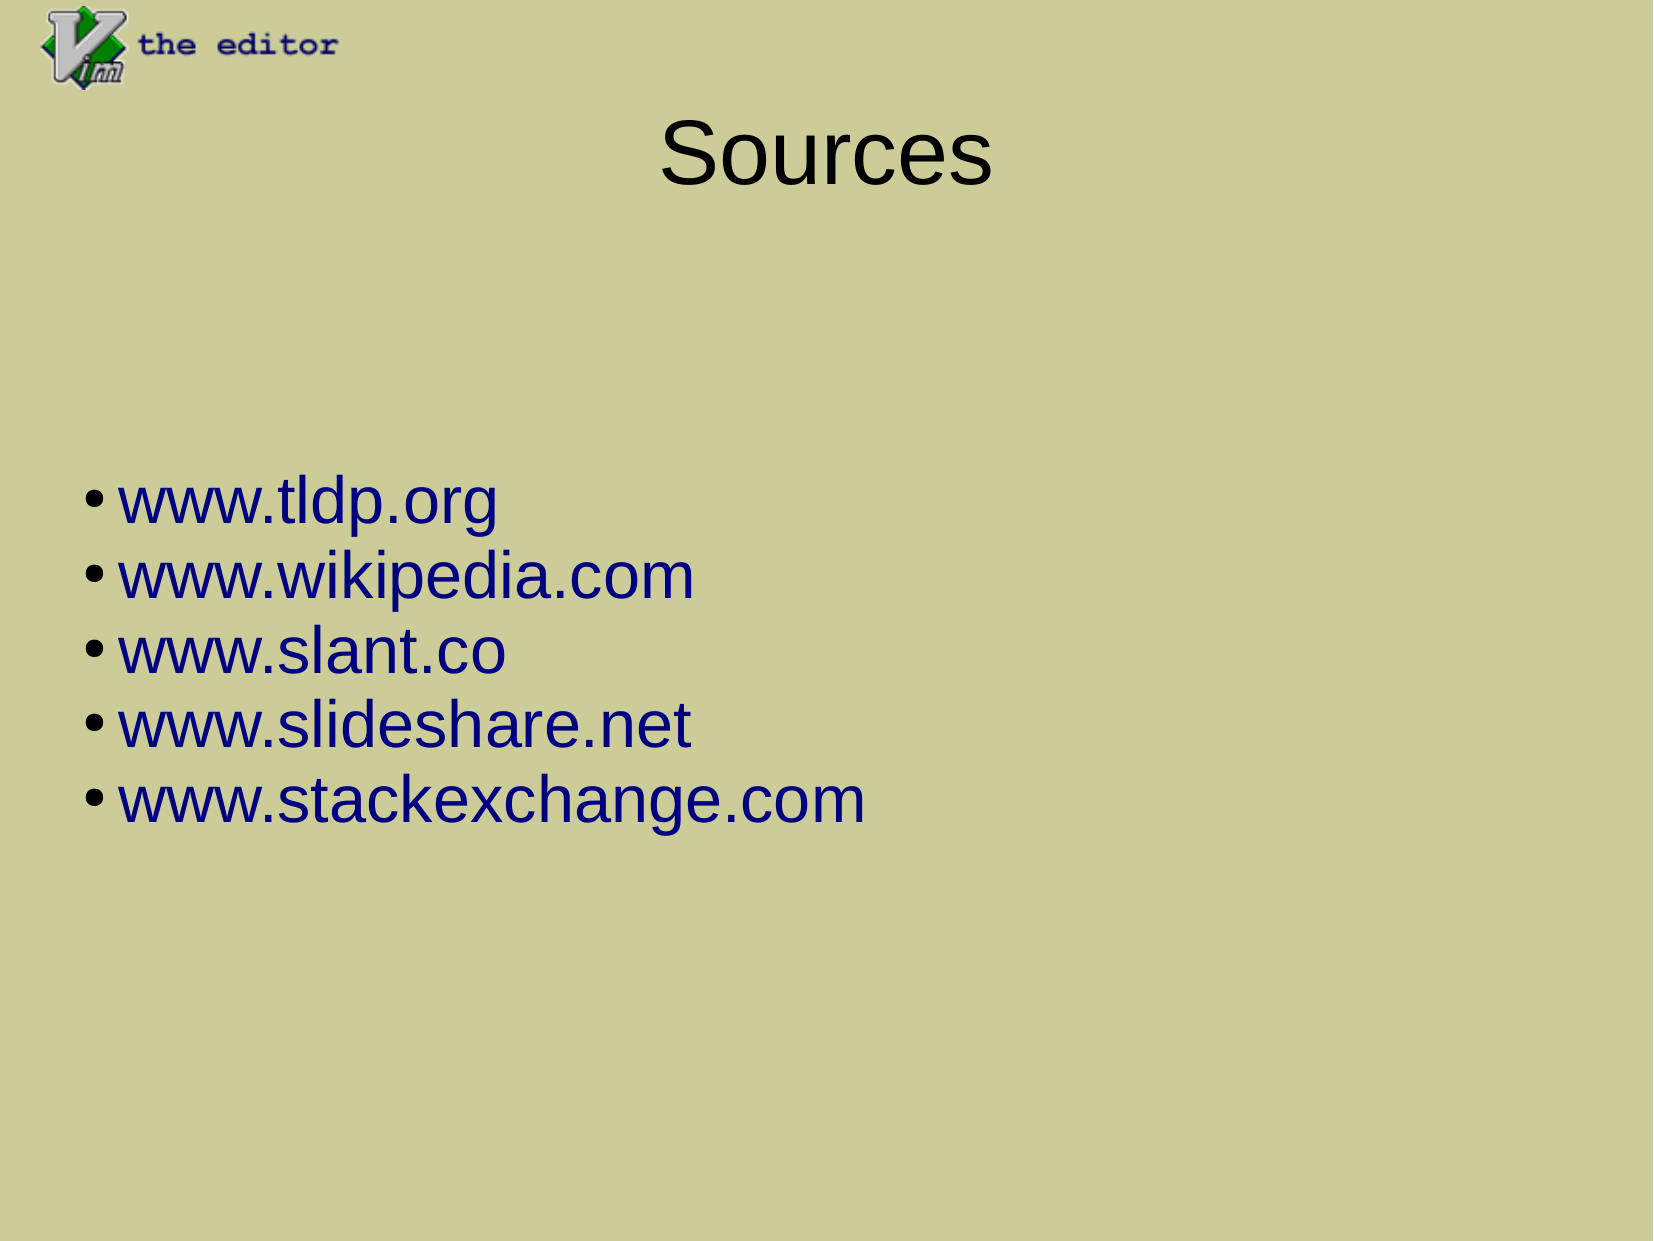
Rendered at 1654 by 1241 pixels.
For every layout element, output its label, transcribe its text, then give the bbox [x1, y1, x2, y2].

subtitle www.tldp.org www.wikipedia.com www.slant.co www.slideshare.net www.stackexchange.com [82, 290, 1571, 1010]
title Sources [82, 49, 1571, 257]
picture [6, 6, 341, 91]
